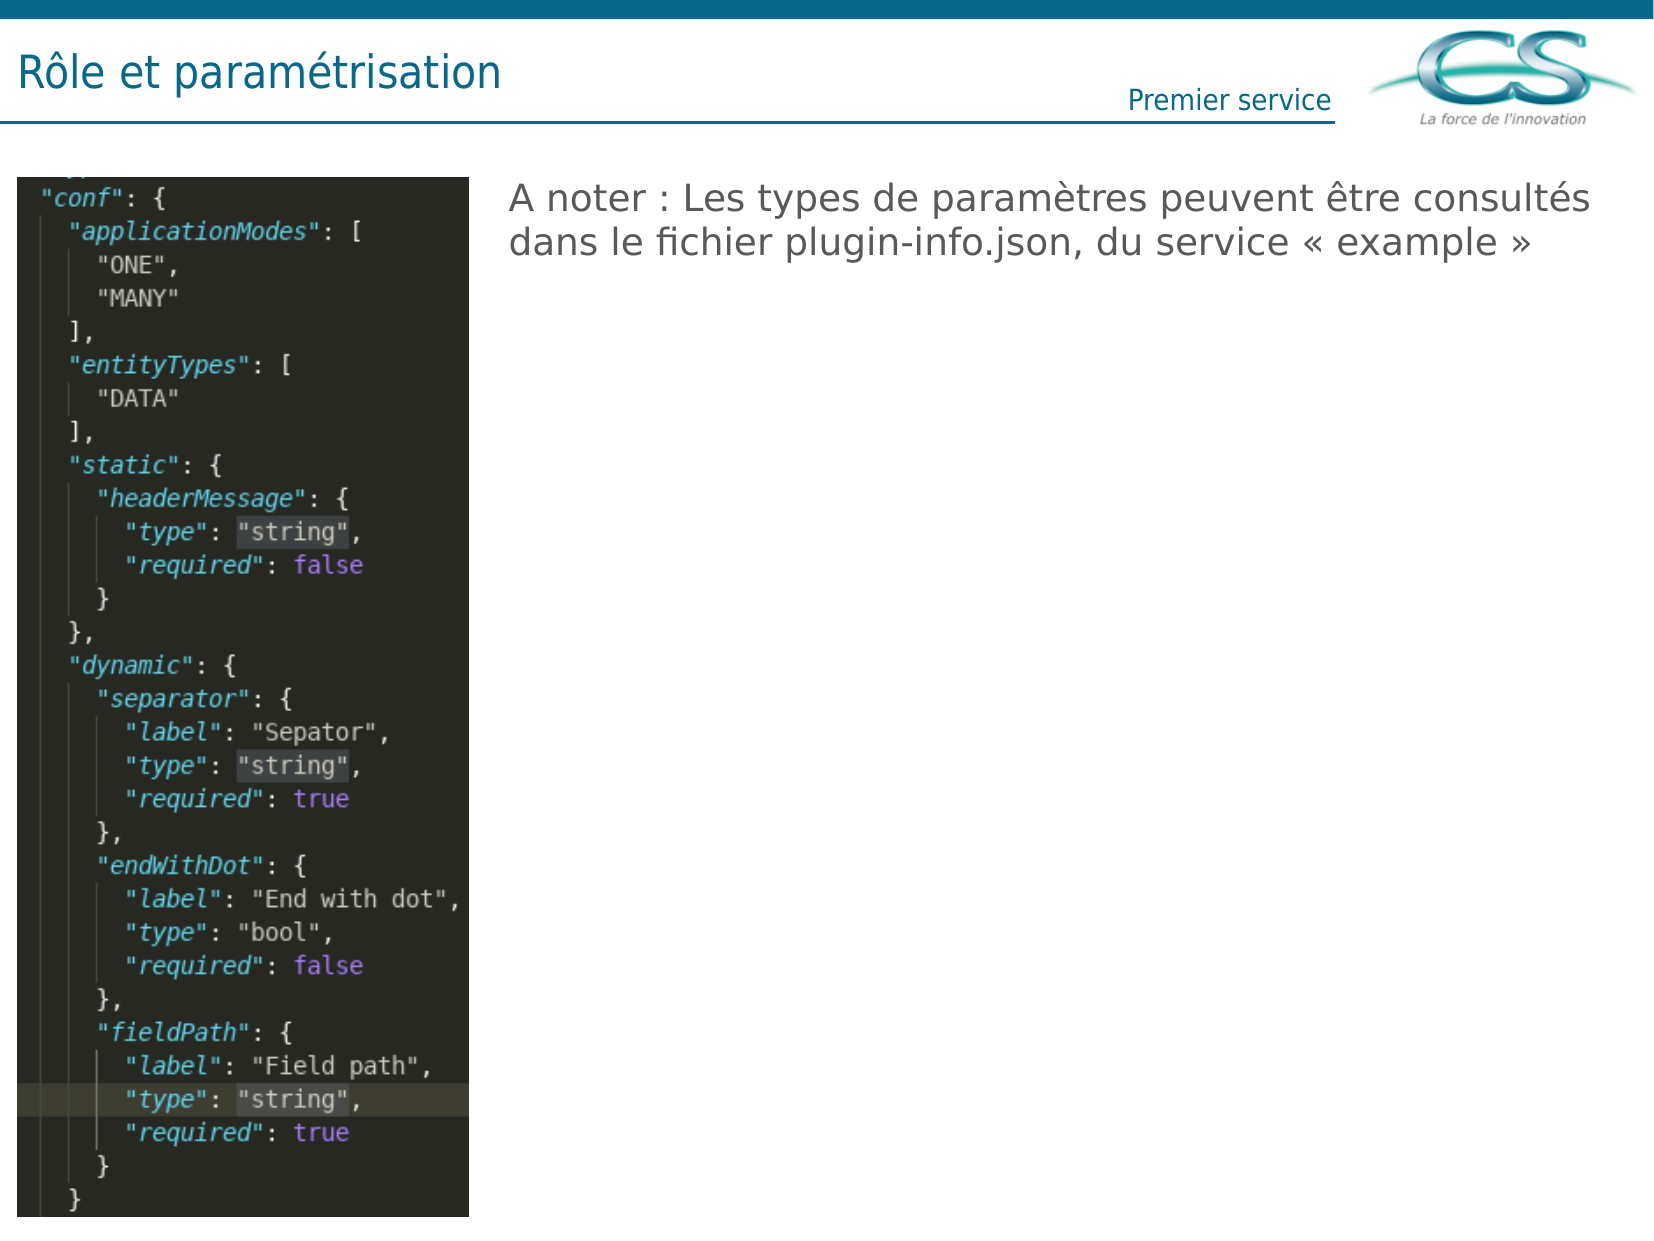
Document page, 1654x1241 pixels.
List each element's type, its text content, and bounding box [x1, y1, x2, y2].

text_box Premier service [1116, 71, 1359, 164]
picture [17, 177, 469, 1217]
title Rôle et paramétrisation [17, 46, 1368, 106]
picture [1368, 28, 1642, 128]
list A noter : Les types de paramètres peuvent être consultés dans le fichier plugin-info.json, du service « example » [508, 177, 1619, 1217]
